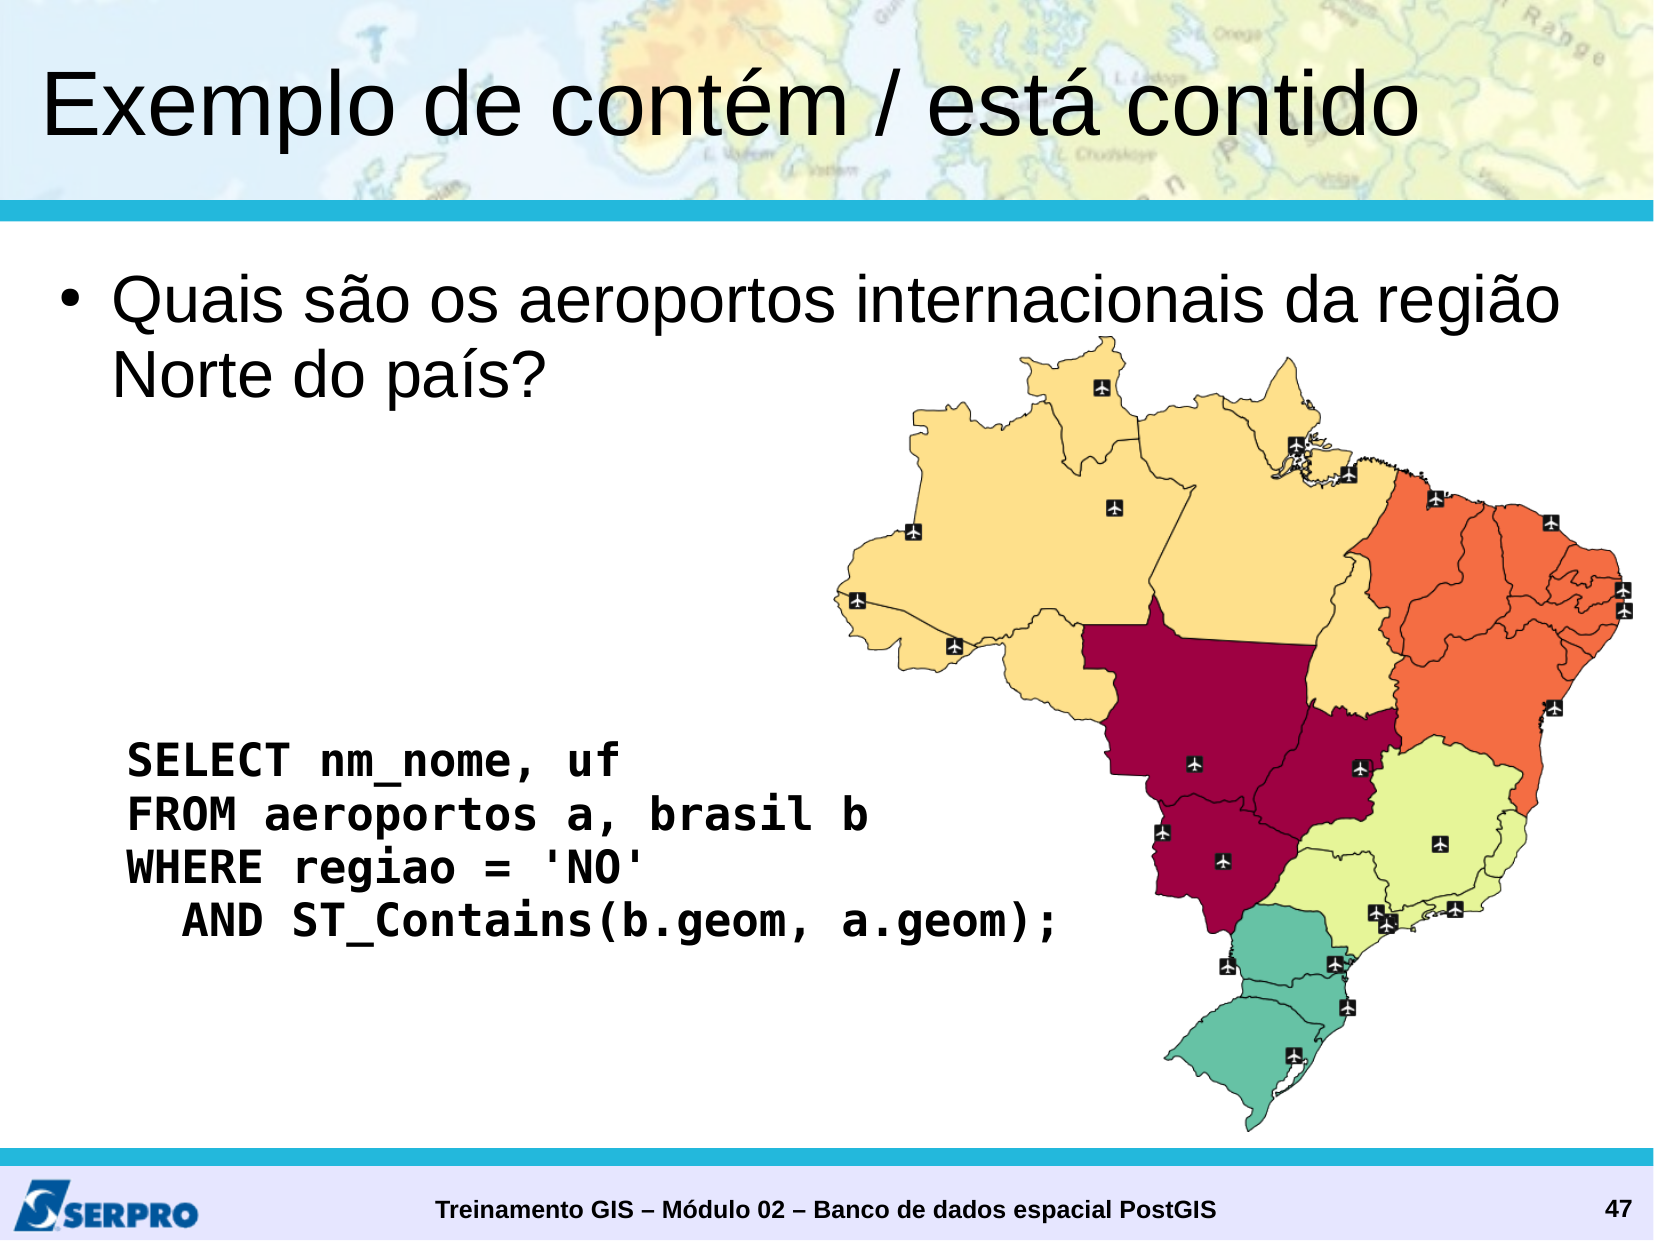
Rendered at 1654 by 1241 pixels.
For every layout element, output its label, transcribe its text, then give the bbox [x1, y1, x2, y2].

picture [833, 336, 1633, 1132]
picture [10, 1177, 201, 1235]
title Exemplo de contém / está contido [40, 49, 1614, 159]
list Quais são os aeroportos internacionais da região Norte do país? [40, 261, 1616, 1081]
text_box SELECT nm_nome, uf FROM aeroportos a, brasil b WHERE regiao = 'NO' AND ST_Contains(b.geom, a.geom); [111, 726, 833, 1102]
